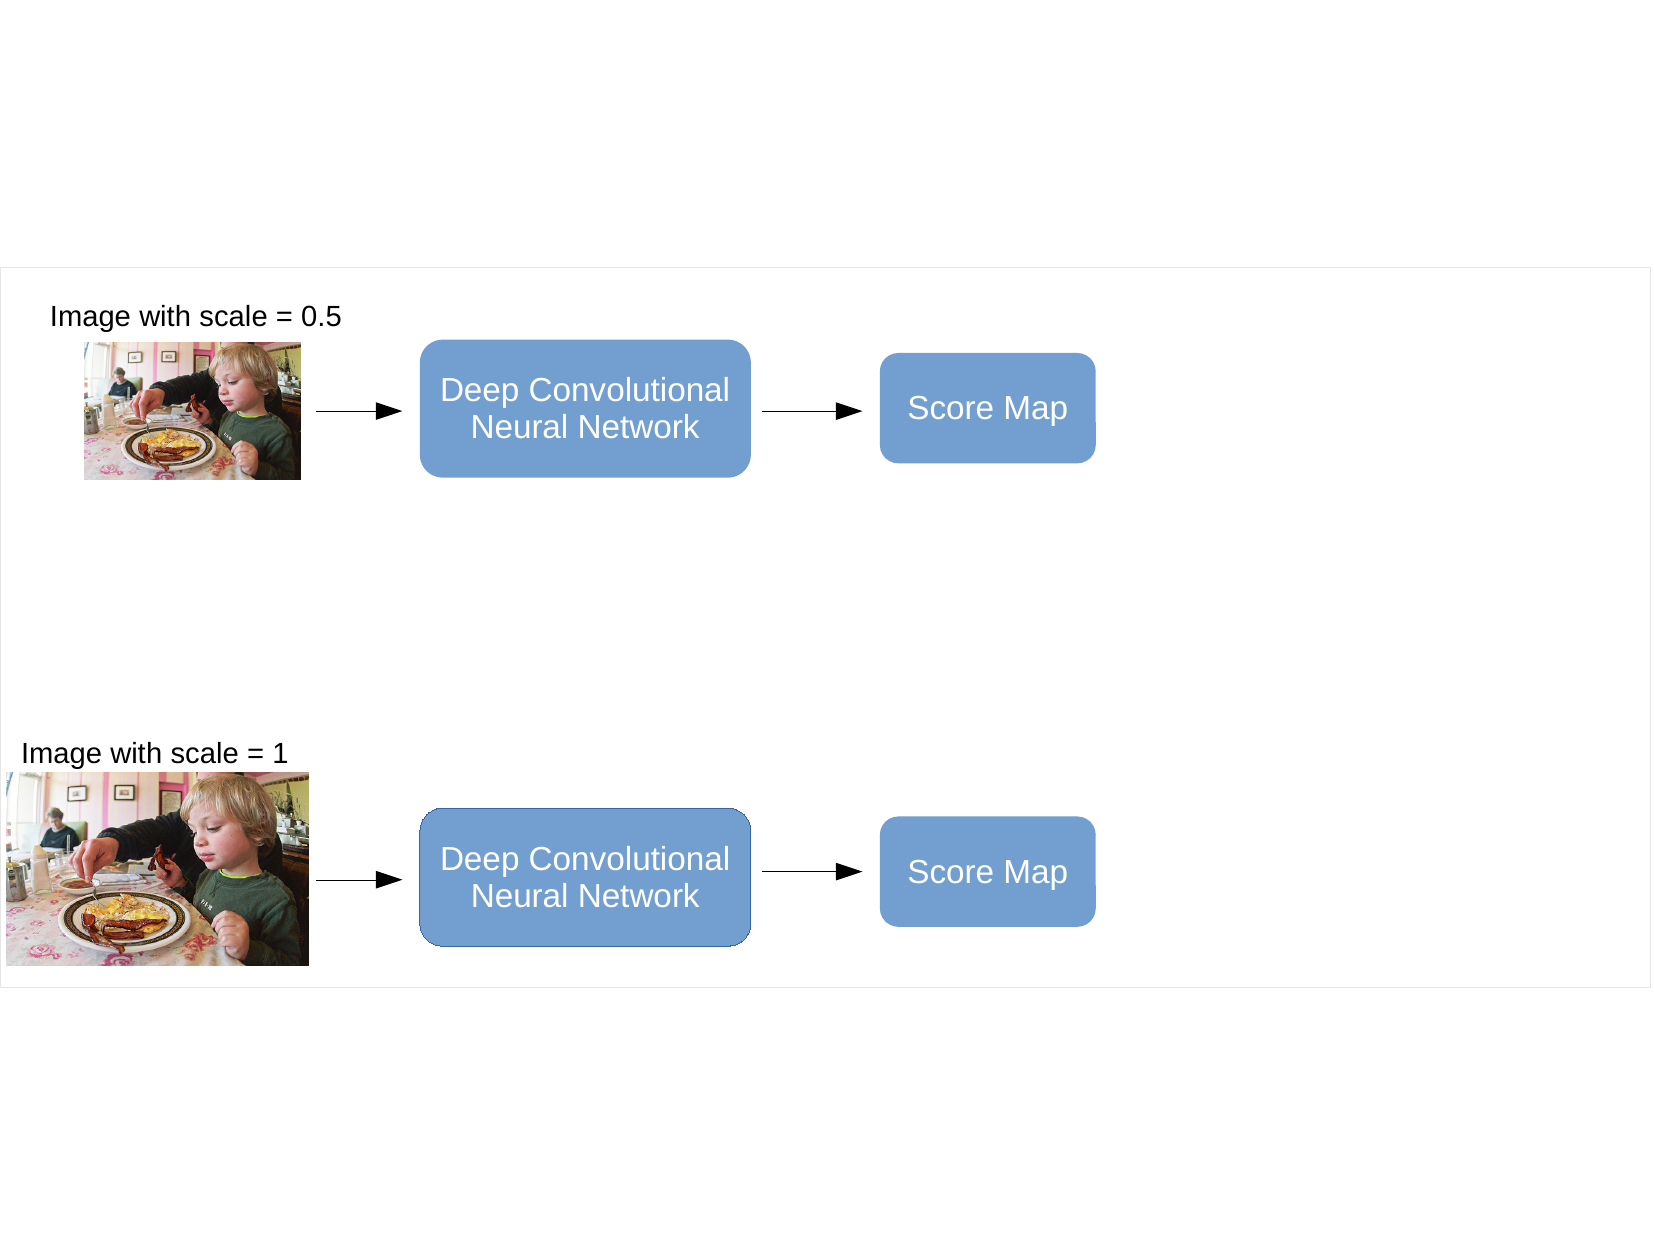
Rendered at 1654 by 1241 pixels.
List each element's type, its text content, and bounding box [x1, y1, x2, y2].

picture [84, 342, 301, 481]
text_box Image with scale = 1 [1, 729, 319, 777]
text_box Image with scale = 0.5 [31, 292, 361, 341]
picture [6, 772, 309, 966]
text_box Deep Convolutional Neural Network [419, 339, 751, 478]
text_box Score Map [879, 352, 1096, 464]
text_box Deep Convolutional Neural Network [419, 808, 751, 947]
text_box Score Map [879, 816, 1096, 927]
